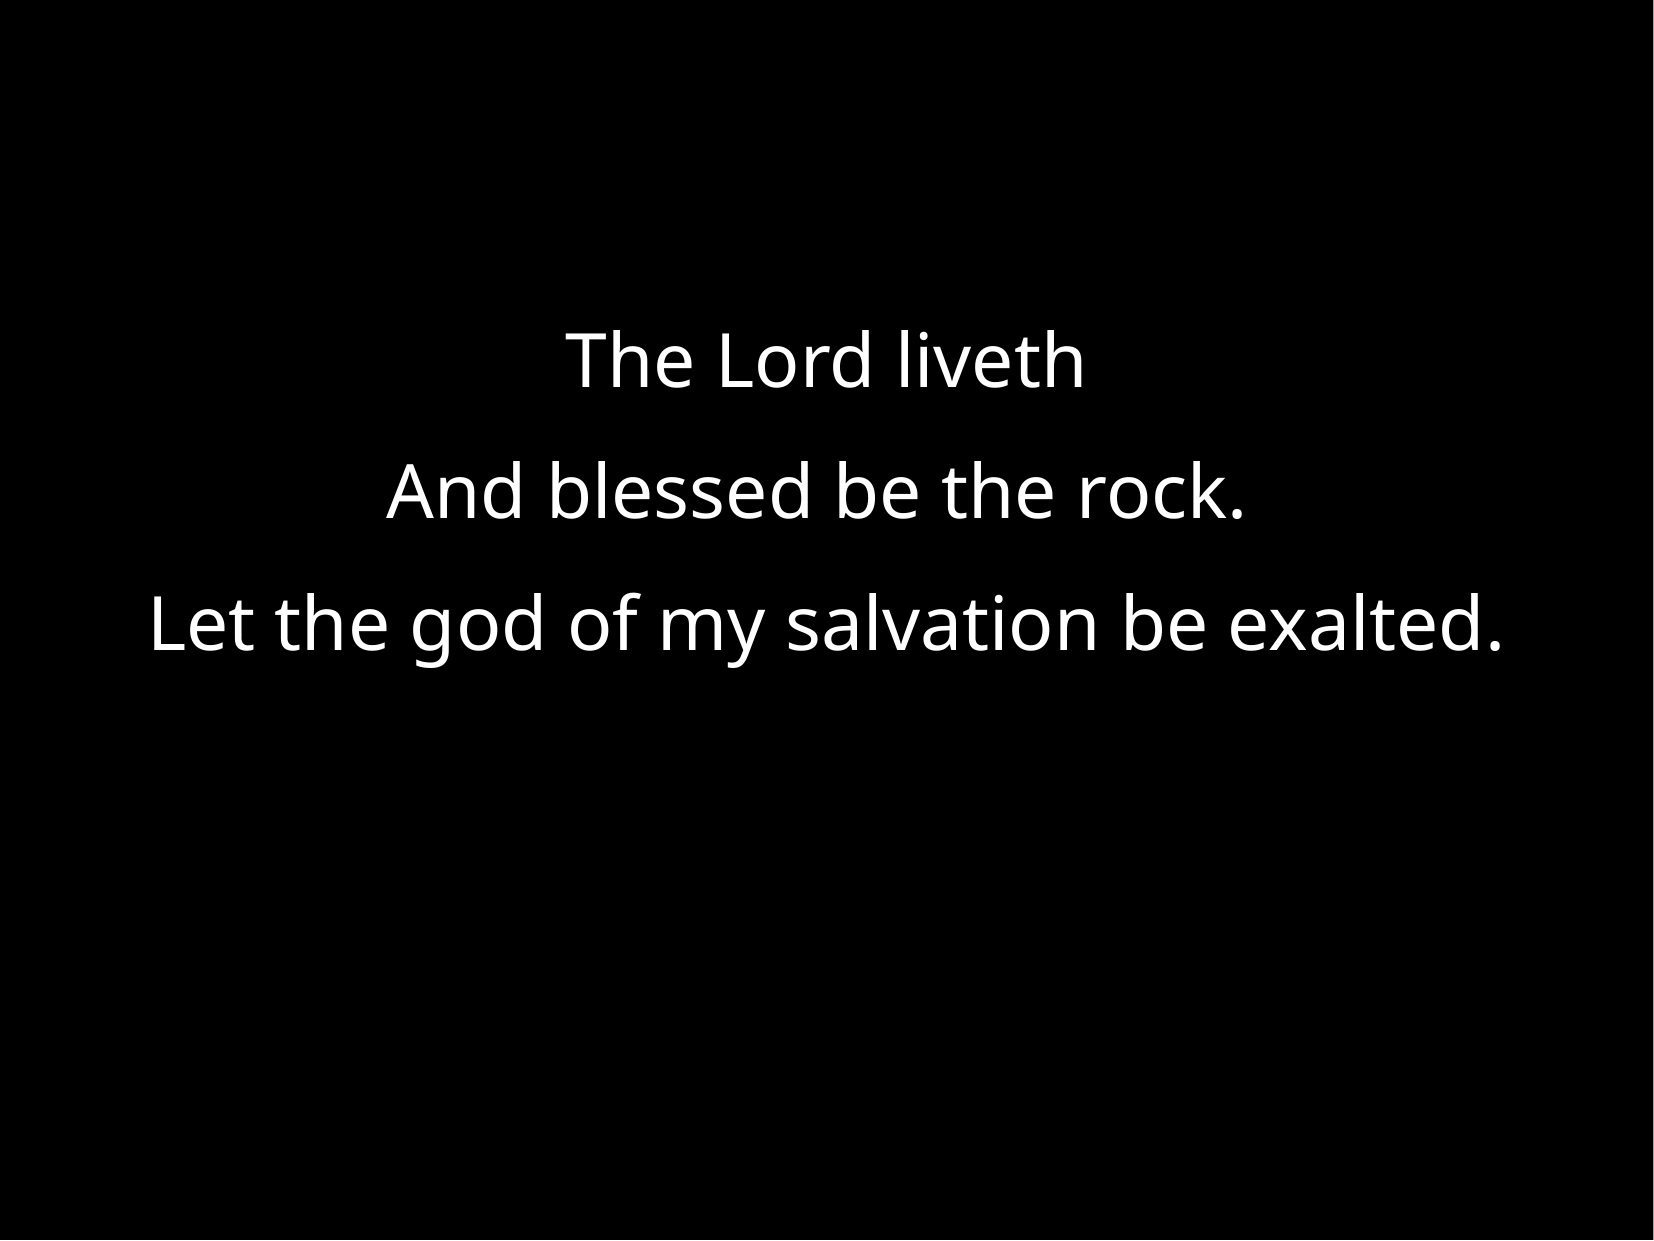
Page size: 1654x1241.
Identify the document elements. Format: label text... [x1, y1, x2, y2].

list The Lord liveth And blessed be the rock. Let the god of my salvation be exalted. [0, 307, 1654, 1229]
